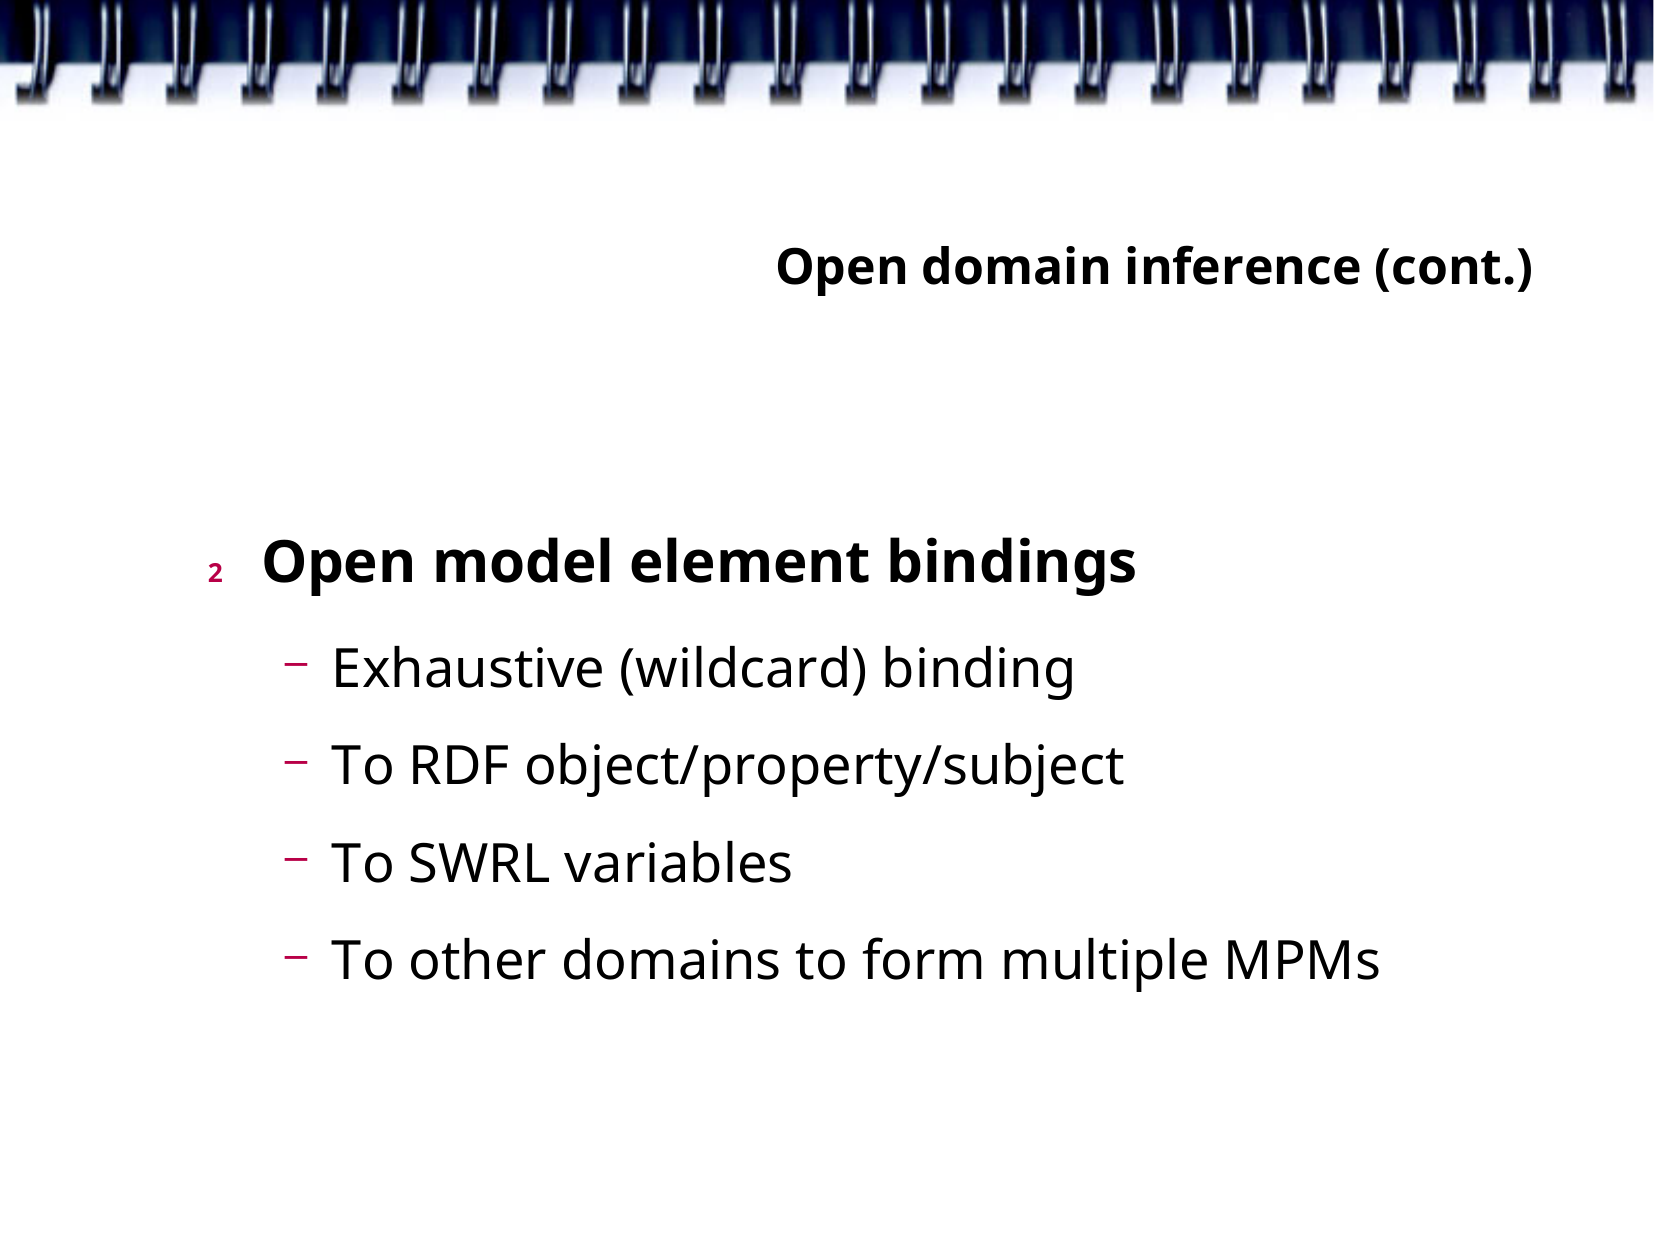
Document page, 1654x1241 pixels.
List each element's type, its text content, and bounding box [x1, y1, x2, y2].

picture [0, 0, 1654, 121]
title Open domain inference (cont.) [139, 161, 1535, 370]
list Open model element bindings Exhaustive (wildcard) binding To RDF object/property/subject To SWRL variables To other domains to form multiple MPMs [190, 520, 1472, 1160]
